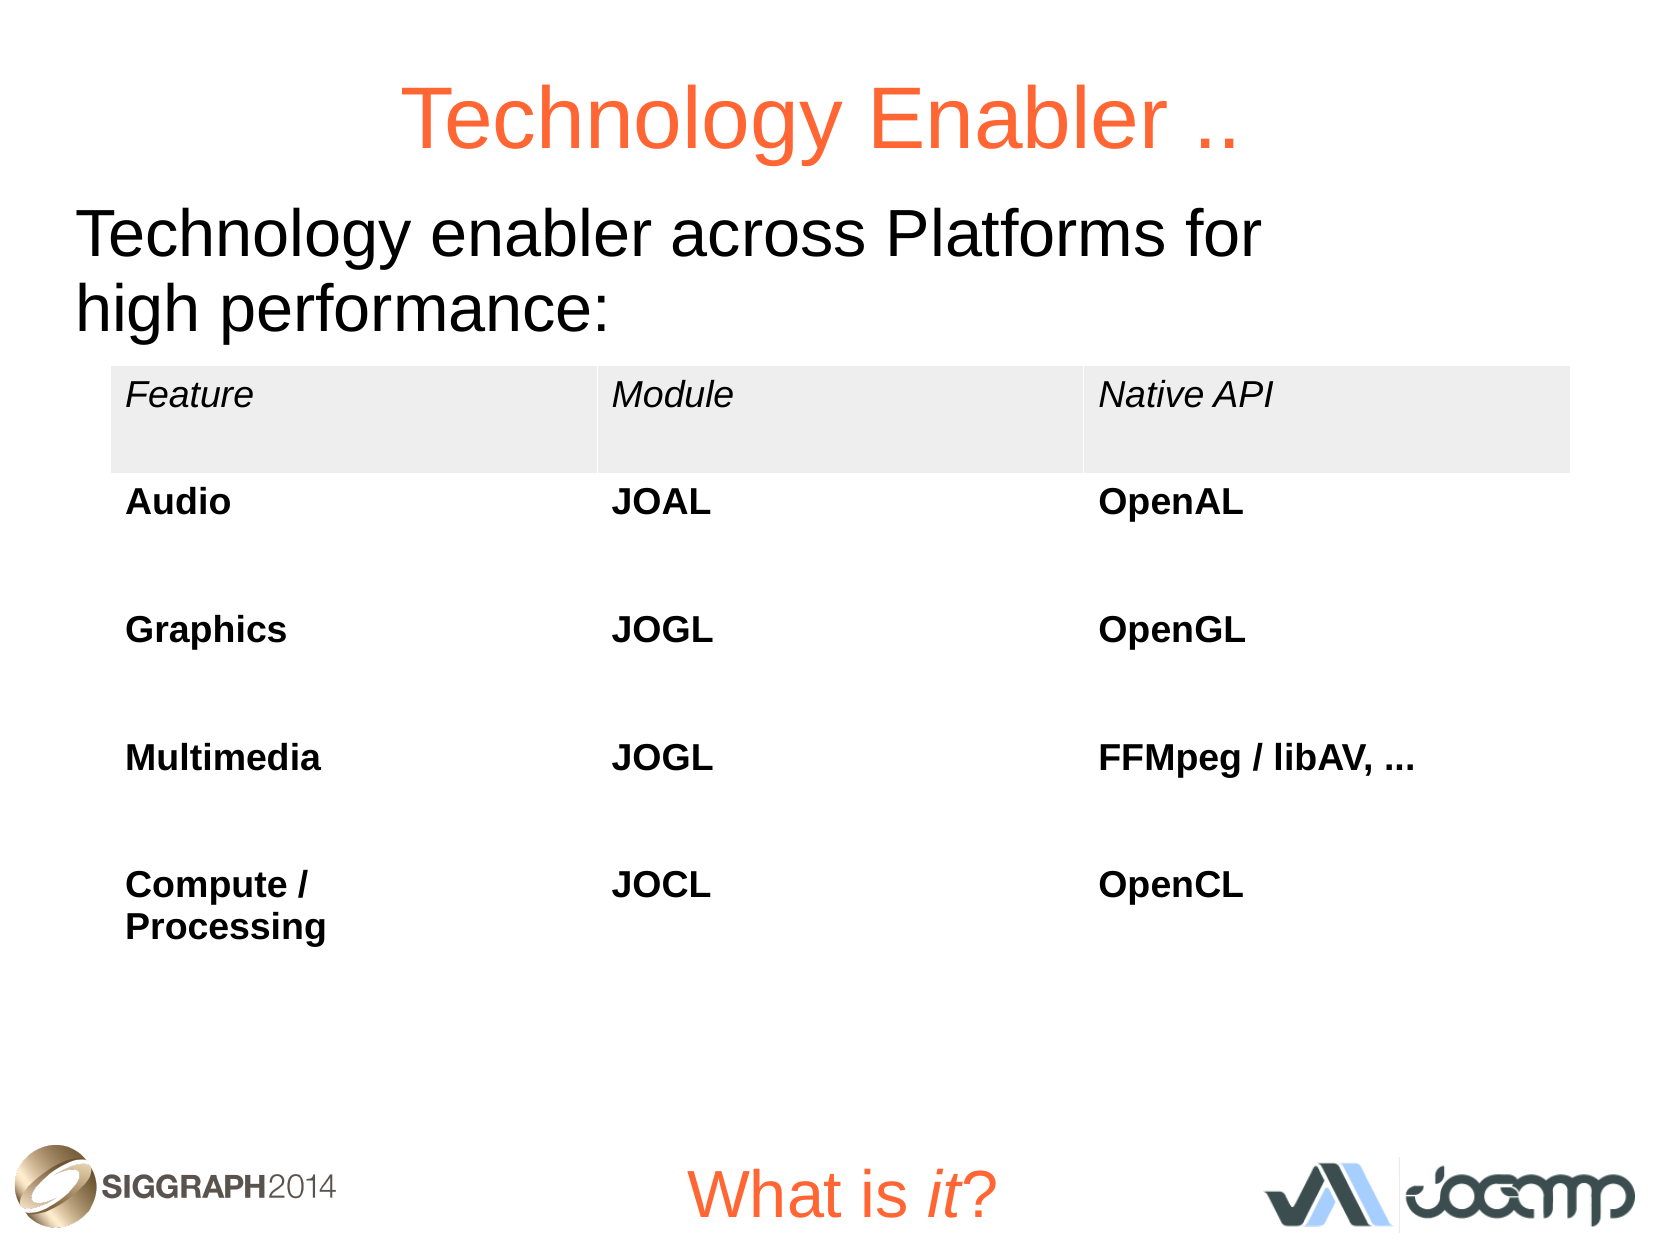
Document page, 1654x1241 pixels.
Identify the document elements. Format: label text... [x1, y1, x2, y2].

table_cell OpenCL [1084, 857, 1570, 984]
table_cell JOAL [598, 474, 1083, 601]
table_cell OpenAL [1084, 474, 1570, 601]
title Technology Enabler .. [68, 49, 1576, 188]
list Technology enabler across Platforms for high performance: [74, 195, 1516, 376]
text_box What is it? [672, 1149, 1014, 1239]
table_cell JOCL [598, 857, 1083, 984]
table_cell Audio [111, 474, 597, 601]
table_cell FFMpeg / libAV, ... [1084, 729, 1570, 856]
table_cell Multimedia [111, 729, 597, 856]
picture [7, 1133, 343, 1239]
table_header Feature [111, 366, 597, 473]
table_cell JOGL [598, 602, 1083, 728]
table_header Native API [1084, 366, 1570, 473]
table_cell OpenGL [1084, 602, 1570, 728]
table_cell Compute / Processing [111, 857, 597, 984]
table_cell JOGL [598, 729, 1083, 856]
picture [1262, 1157, 1635, 1233]
table_header Module [598, 366, 1083, 473]
table_cell Graphics [111, 602, 597, 728]
